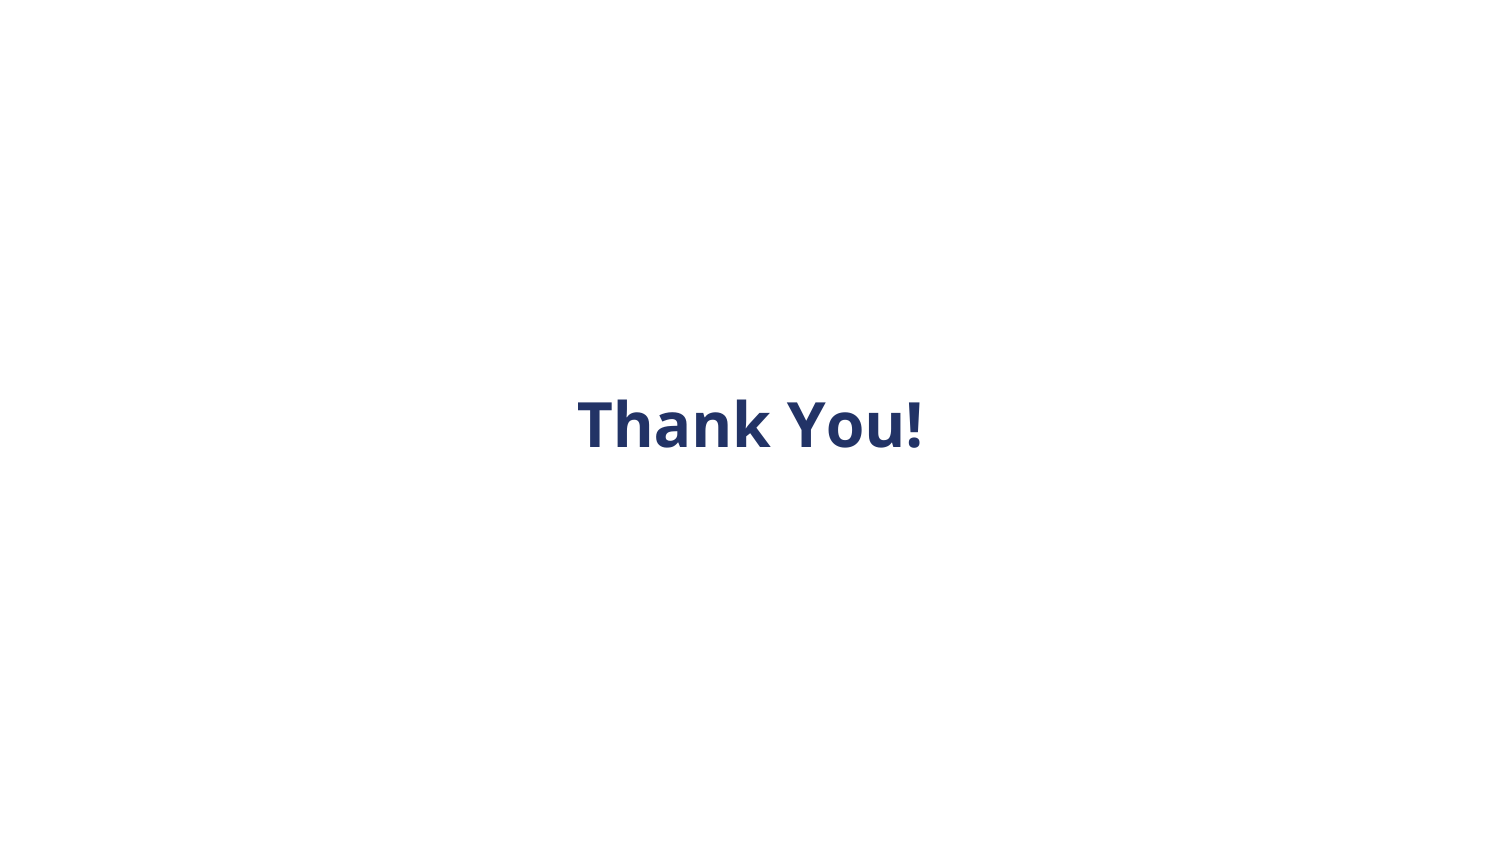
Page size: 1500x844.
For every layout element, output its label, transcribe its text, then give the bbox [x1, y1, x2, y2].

title Thank You! [574, 382, 928, 461]
